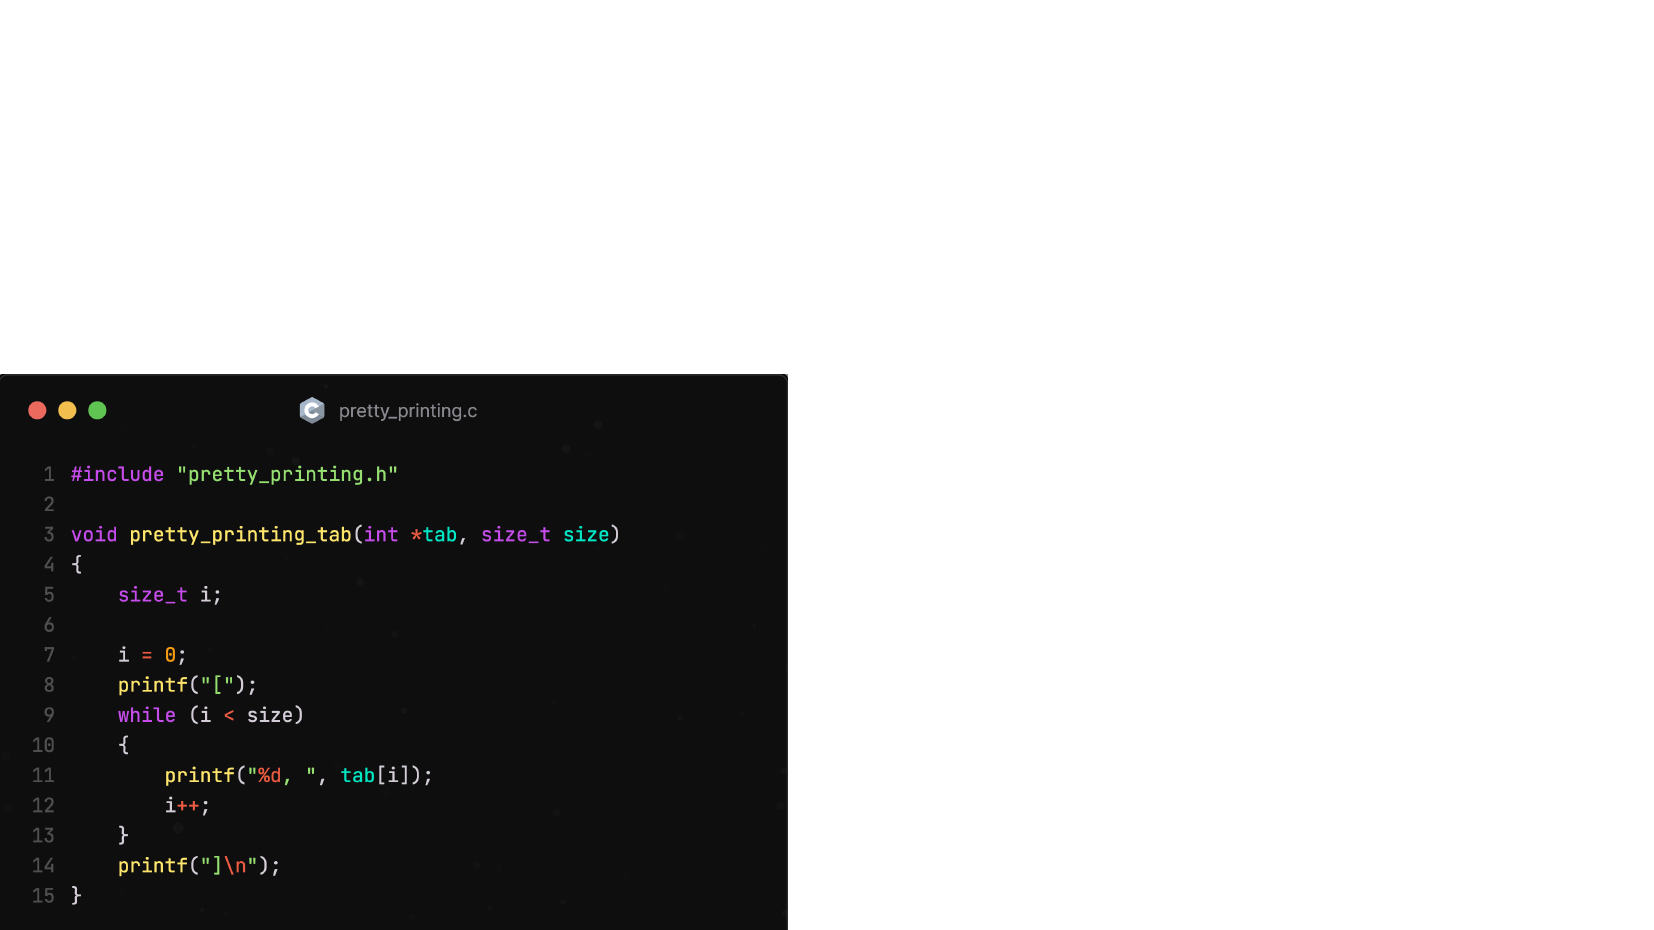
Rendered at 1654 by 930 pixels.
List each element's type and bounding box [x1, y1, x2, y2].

picture [0, 374, 788, 930]
